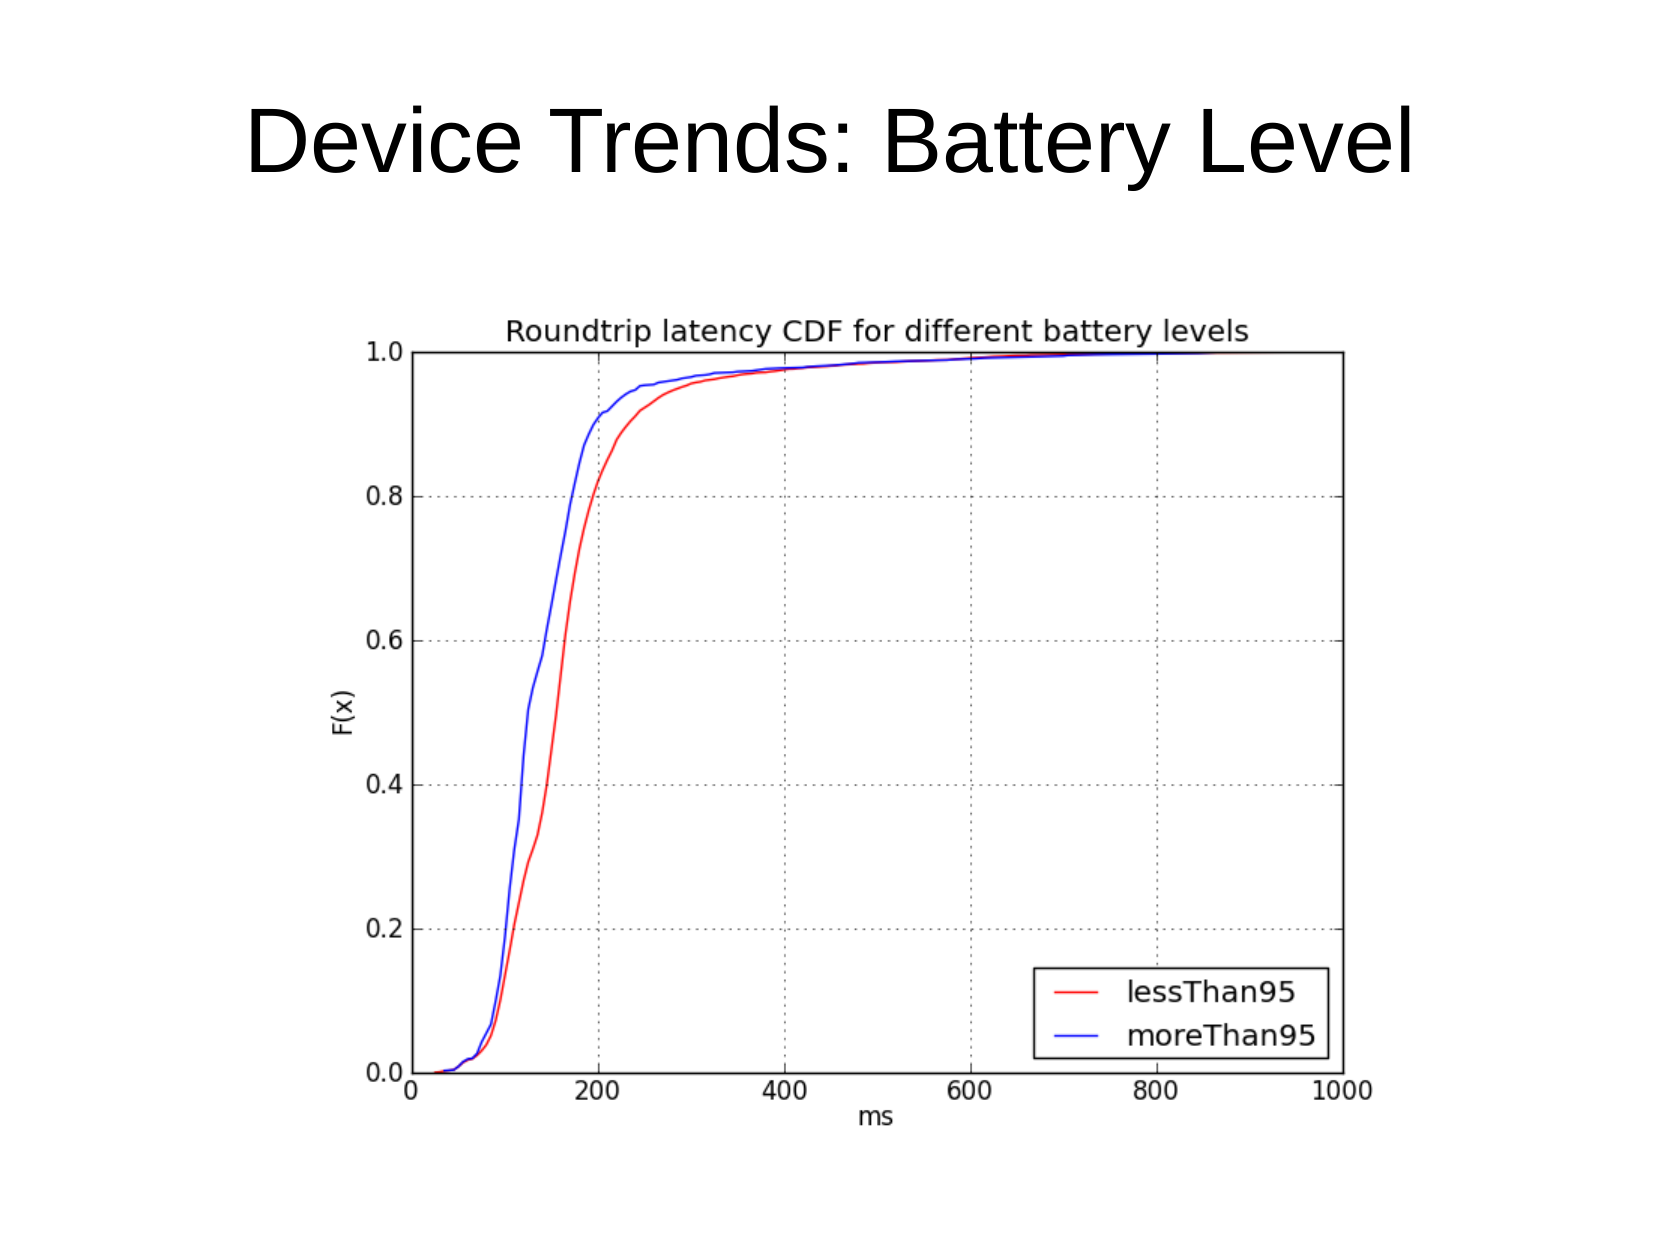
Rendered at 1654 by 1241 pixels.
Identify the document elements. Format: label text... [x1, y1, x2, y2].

title Device Trends: Battery Level [86, 37, 1576, 245]
picture [262, 262, 1463, 1163]
